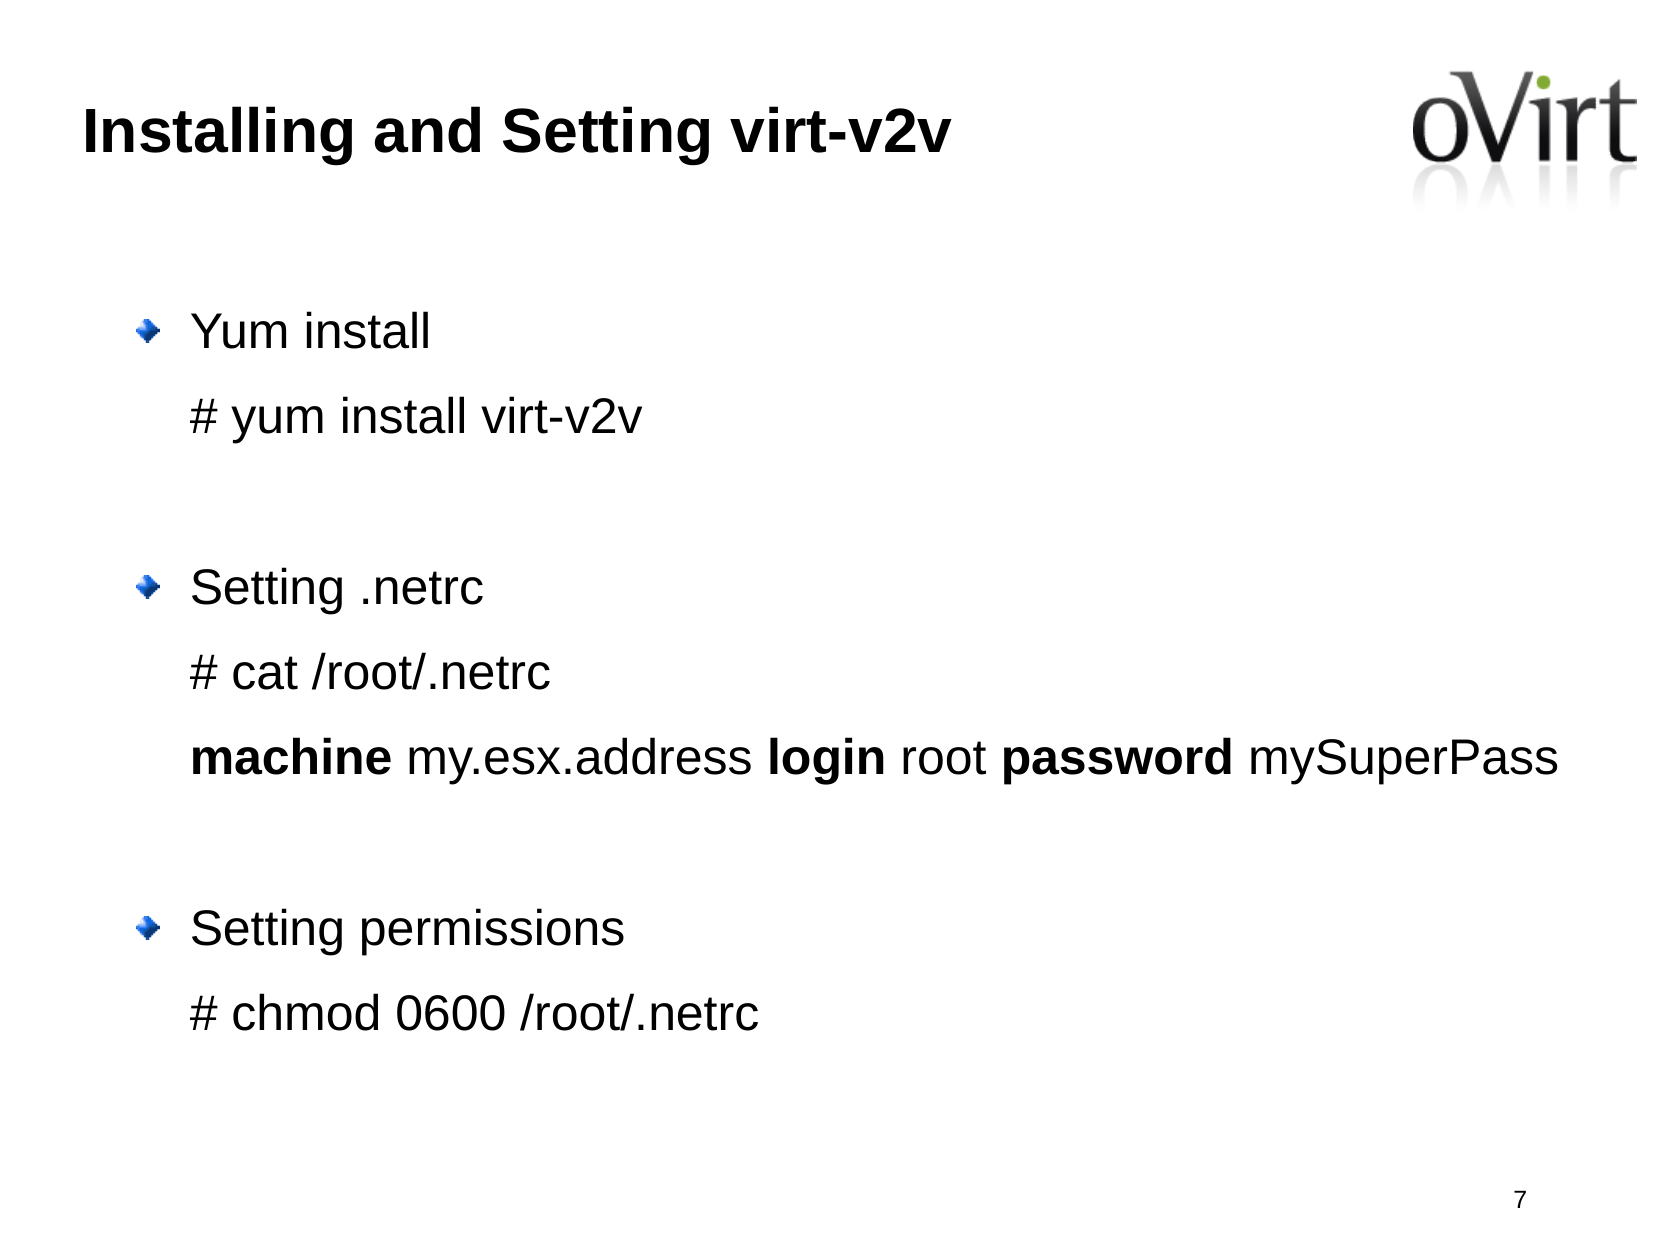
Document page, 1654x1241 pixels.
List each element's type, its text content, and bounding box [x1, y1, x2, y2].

list Yum install # yum install virt-v2v Setting .netrc # cat /root/.netrc machine my.esx.address login root password mySuperPass Setting permissions # chmod 0600 /root/.netrc [118, 303, 1654, 1042]
title Installing and Setting virt-v2v [82, 37, 1303, 226]
picture [1413, 63, 1637, 212]
